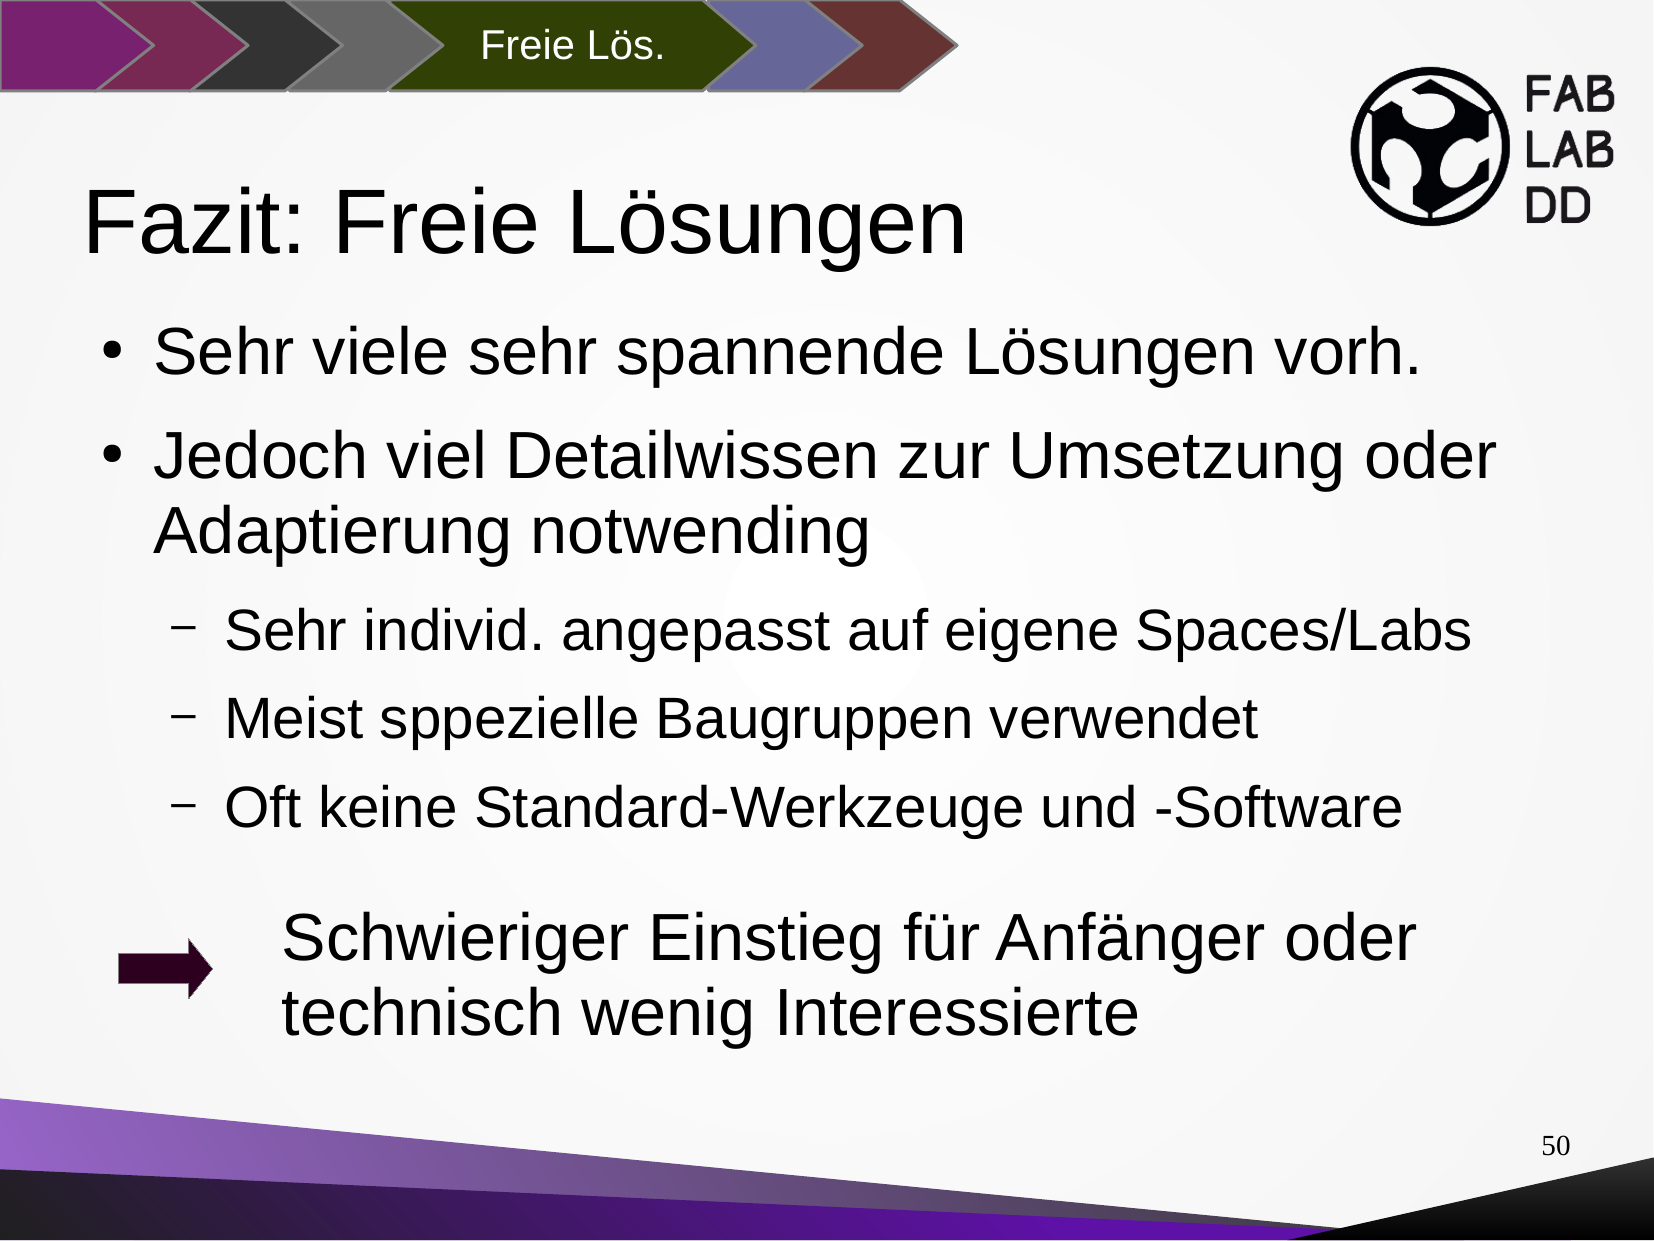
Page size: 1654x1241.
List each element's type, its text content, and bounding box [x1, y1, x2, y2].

text_box [118, 938, 213, 999]
picture [1324, 36, 1642, 257]
text_box Schwieriger Einstieg für Anfänger oder technisch wenig Interessierte [231, 892, 1519, 1057]
text_box Freie Lös. [389, 0, 756, 91]
list Sehr viele sehr spannende Lösungen vorh. Jedoch viel Detailwissen zur Umsetzung oder Adaptierung notwending Sehr individ. angepasst auf eigene Spaces/Labs Meist sppezielle Baugruppen verwendet Oft keine Standard-Werkzeuge und -Software [82, 313, 1538, 898]
title Fazit: Freie Lösungen [82, 118, 1347, 313]
text_box [0, 0, 443, 91]
text_box [708, 0, 958, 91]
